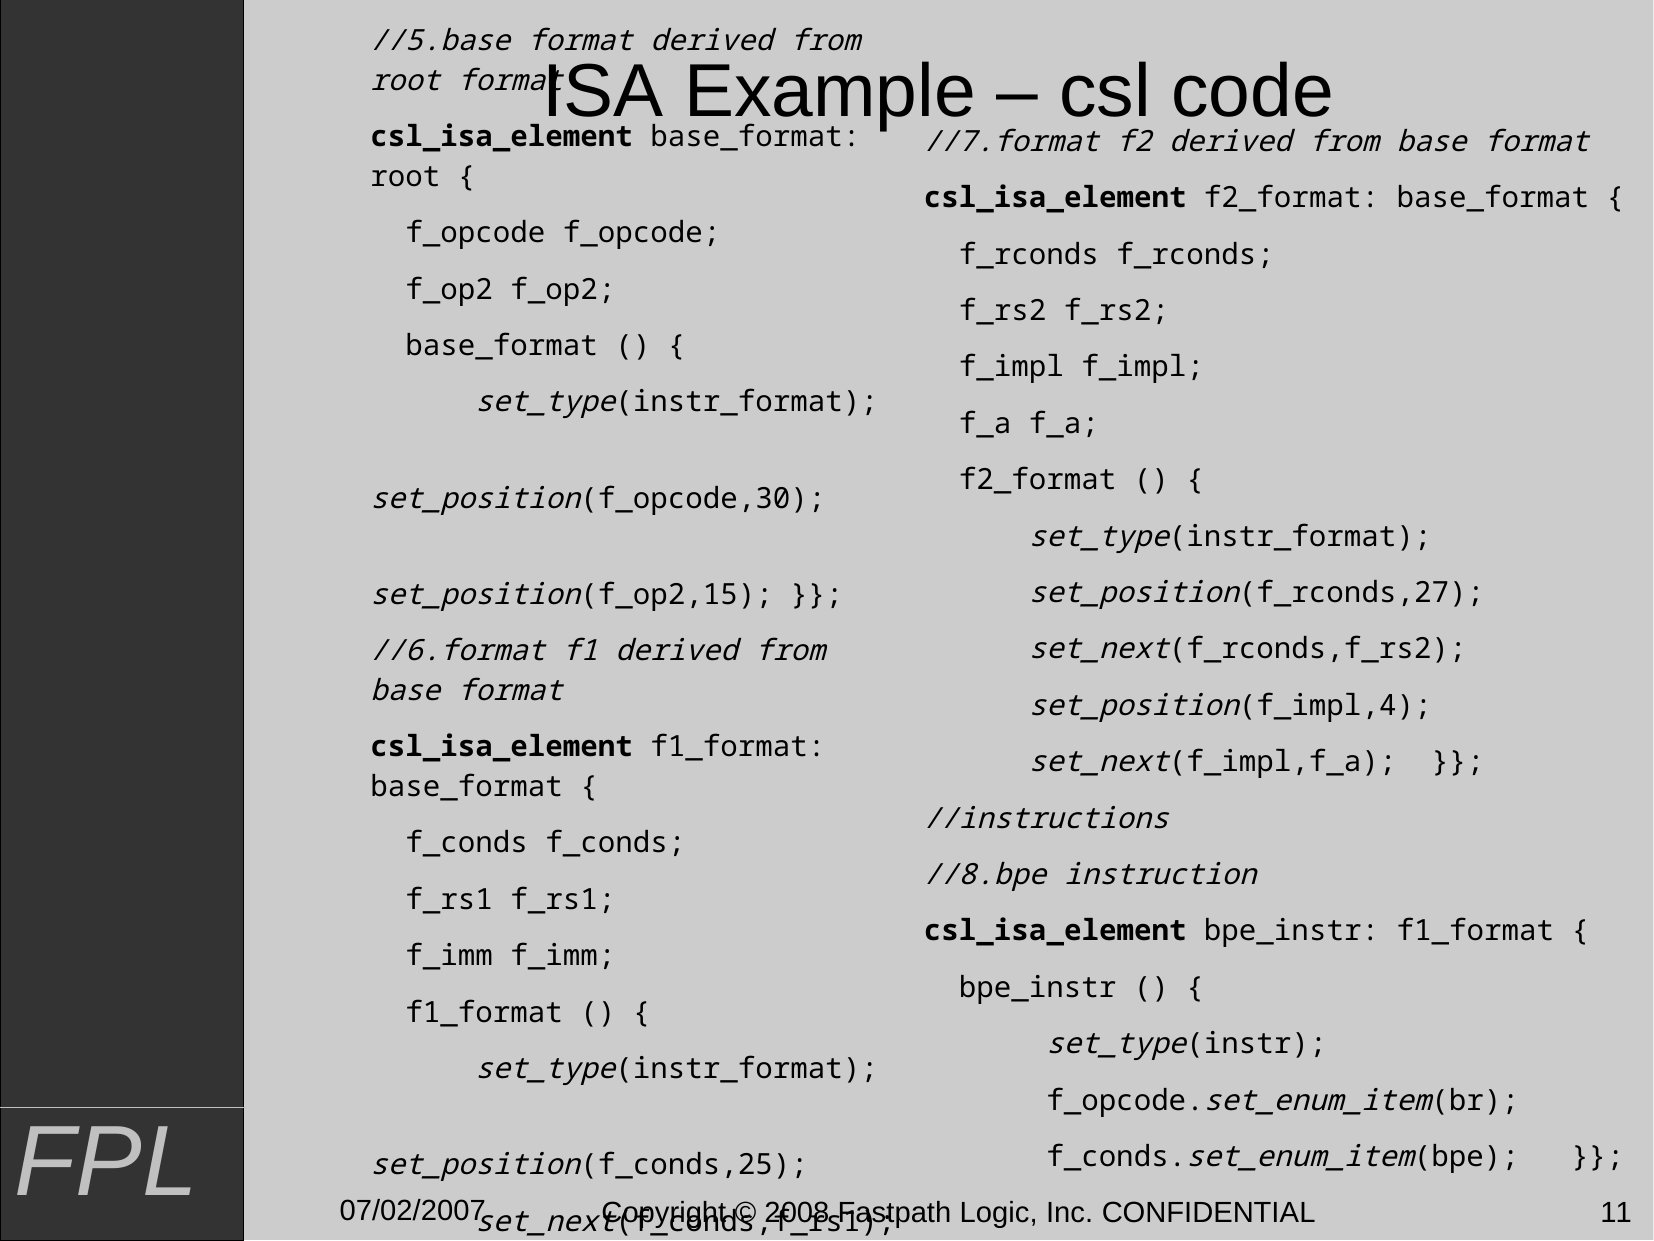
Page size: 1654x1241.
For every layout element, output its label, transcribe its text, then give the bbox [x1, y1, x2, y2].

title ISA Example – csl code [387, 0, 1491, 198]
text_box //7.format f2 derived from base format csl_isa_element f2_format: base_format { f_rconds f_rconds; f_rs2 f_rs2; f_impl f_impl; f_a f_a; f2_format () { set_type(instr_format); set_position(f_rconds,27); set_next(f_rconds,f_rs2); set_position(f_impl,4); set_next(f_impl,f_a); }}; //instructions //8.bpe instruction csl_isa_element bpe_instr: f1_format { bpe_instr () { set_type(instr); f_opcode.set_enum_item(br); f_conds.set_enum_item(bpe); }}; [924, 178, 1654, 1173]
subtitle //5.base format derived from root format csl_isa_element base_format: root { f_opcode f_opcode; f_op2 f_op2; base_format () { set_type(instr_format); set_position(f_opcode,30); set_position(f_op2,15); }}; //6.format f1 derived from base format csl_isa_element f1_format: base_format { f_conds f_conds; f_rs1 f_rs1; f_imm f_imm; f1_format () { set_type(instr_format); set_position(f_conds,25); set_next(f_conds,f_rs1); set_position(f_imm,0); }}; [295, 140, 907, 1241]
